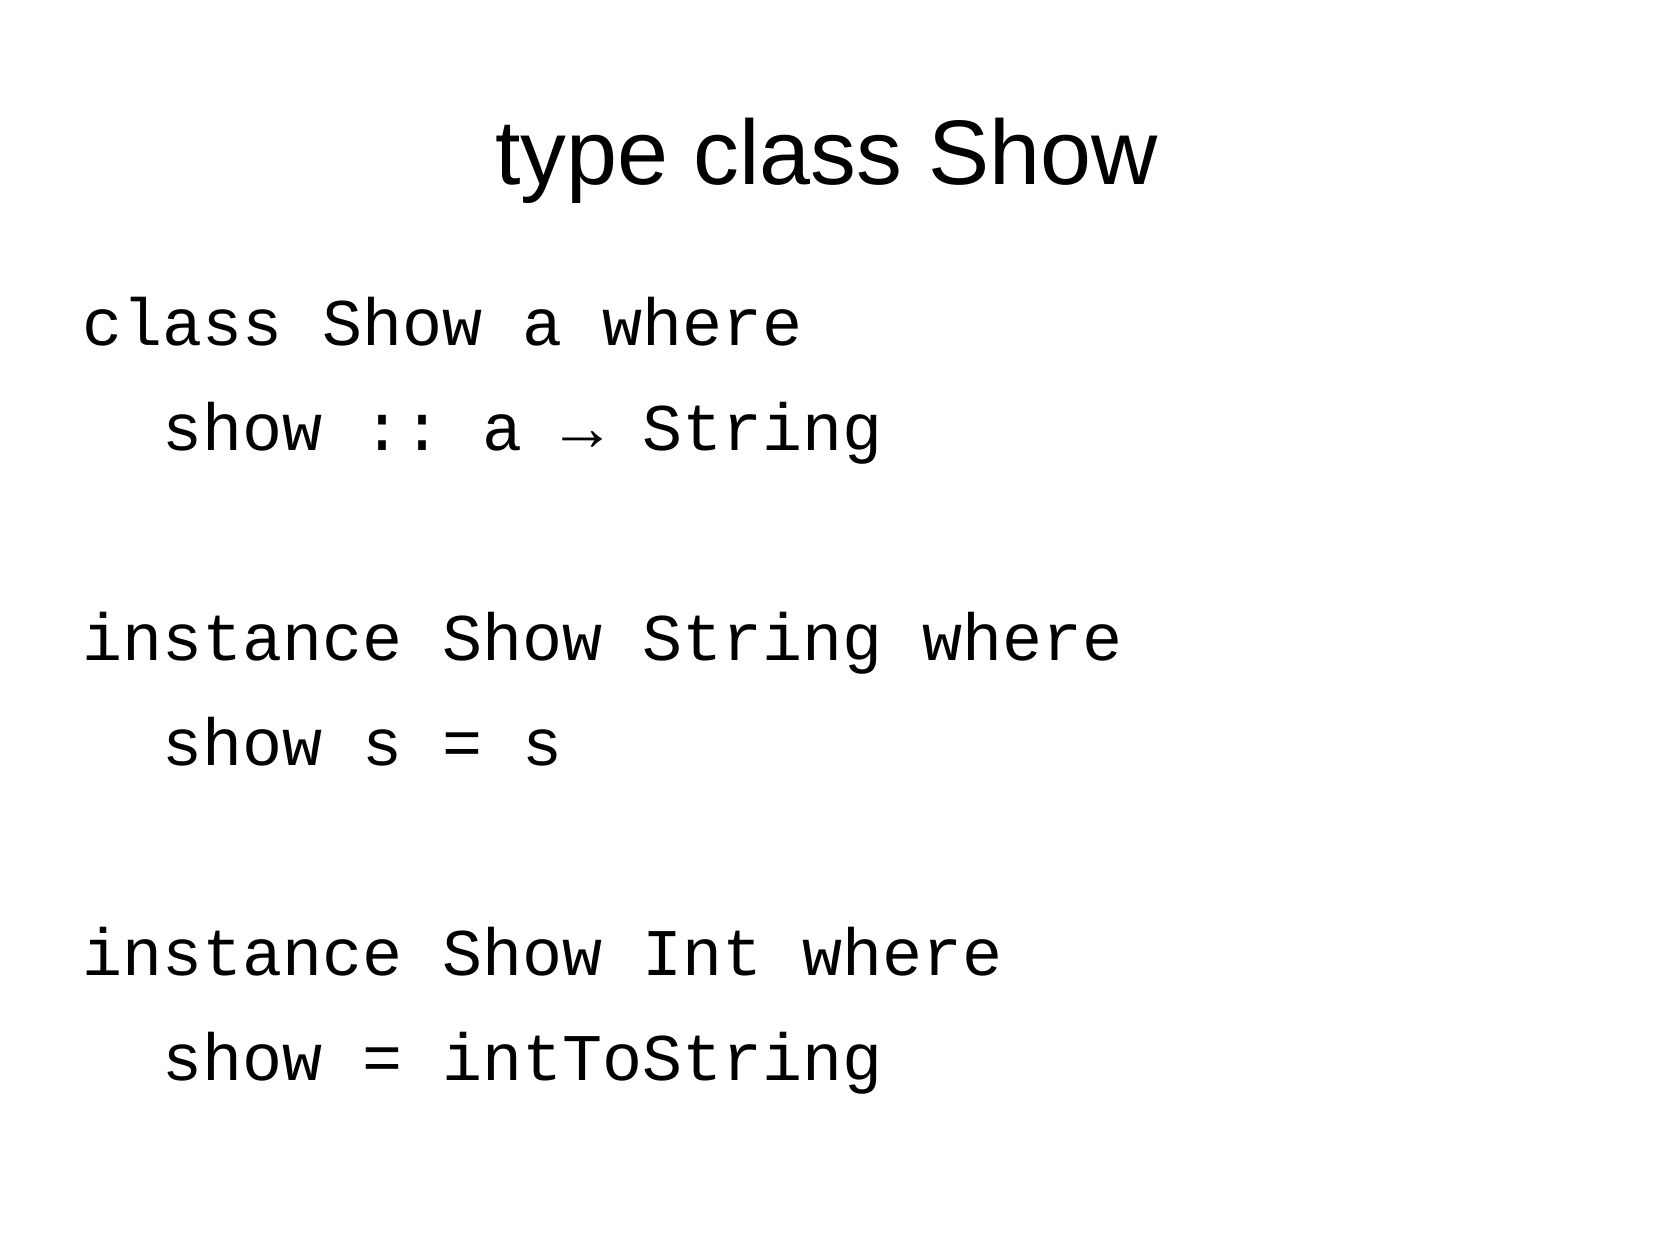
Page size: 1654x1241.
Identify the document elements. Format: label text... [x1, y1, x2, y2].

title type class Show [82, 49, 1571, 257]
list class Show a where show :: a → String instance Show String where show s = s instance Show Int where show = intToString [82, 290, 1571, 1109]
